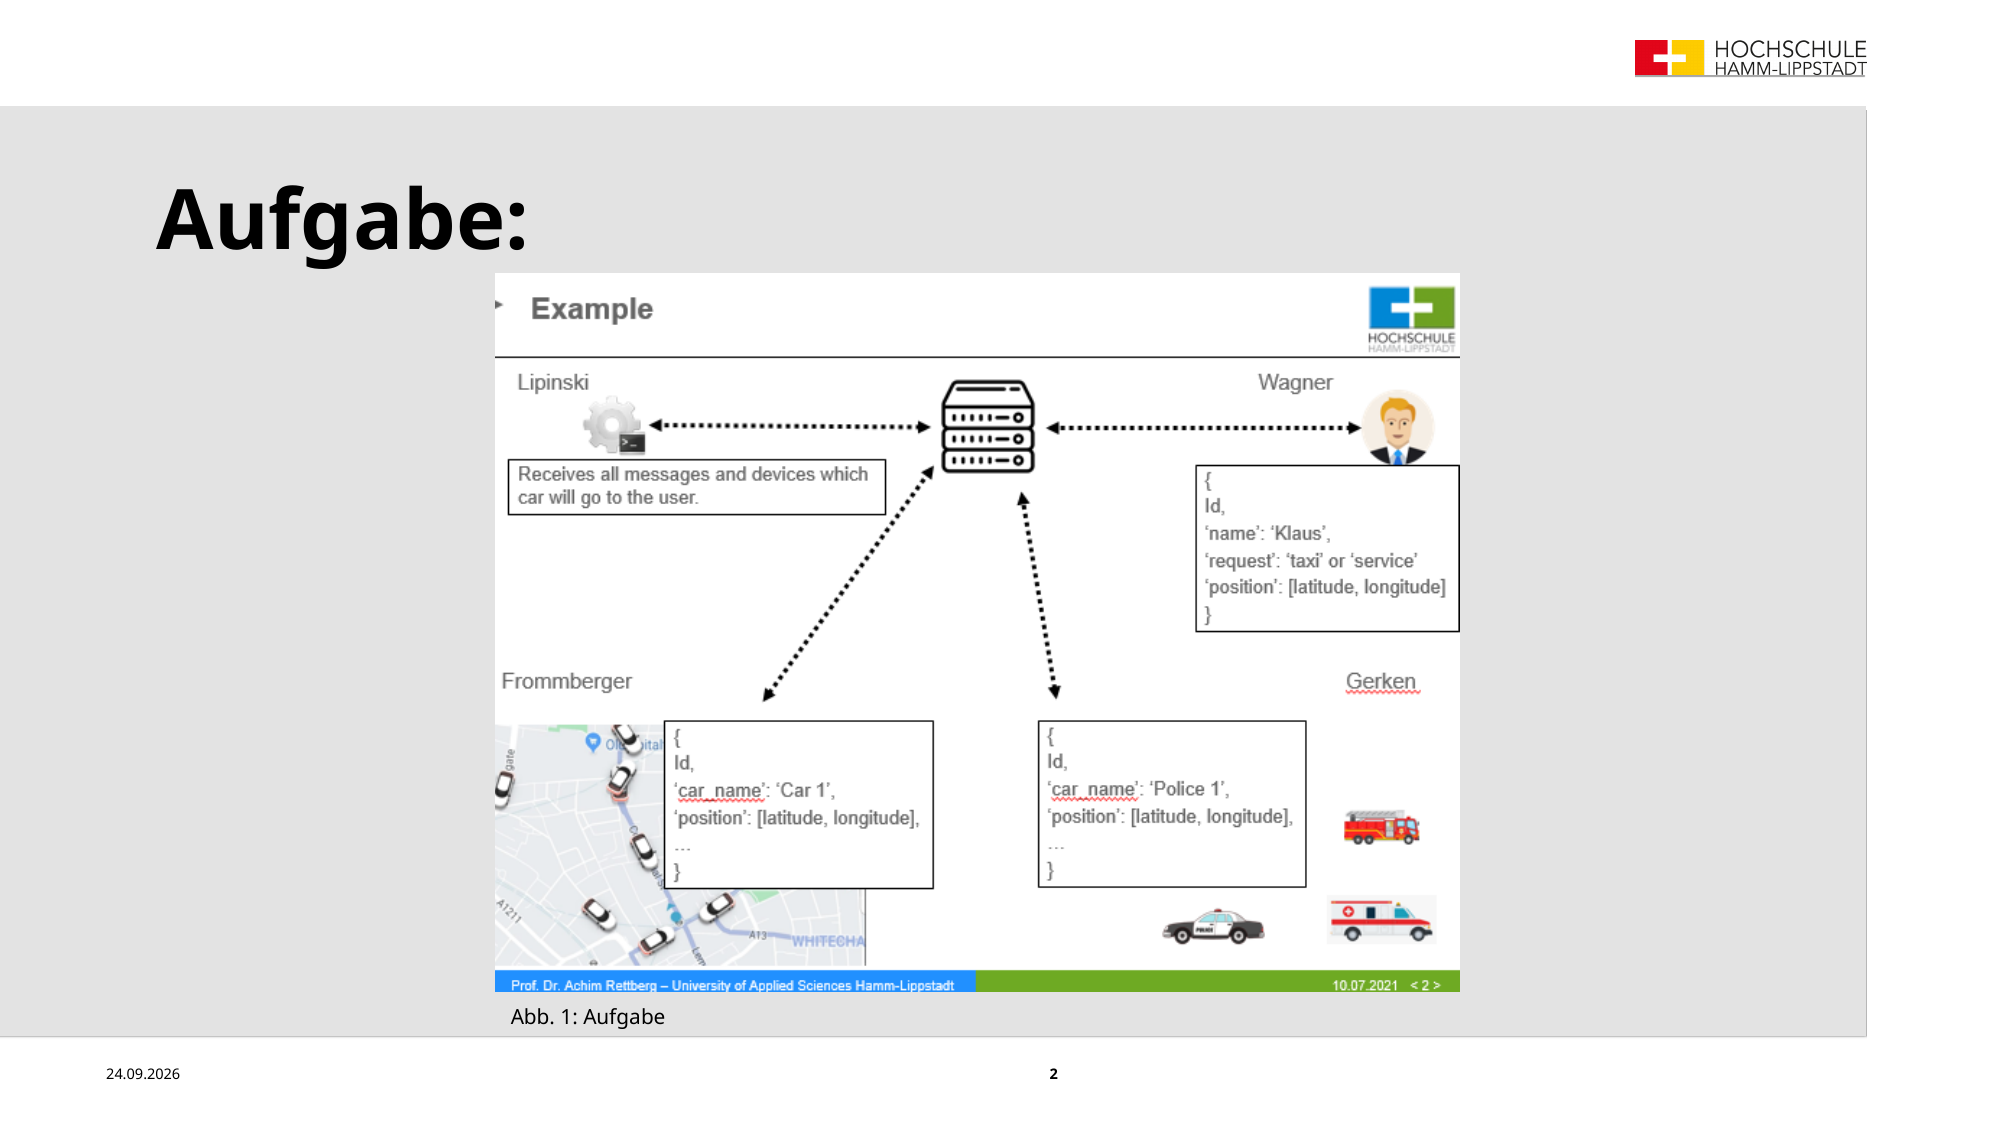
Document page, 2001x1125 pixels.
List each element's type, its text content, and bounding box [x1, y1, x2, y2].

picture [495, 273, 1460, 992]
text_box Abb. 1: Aufgabe [495, 995, 663, 1037]
text_box [1049, 1065, 1400, 1084]
title Aufgabe: [141, 122, 1821, 310]
text_box 11.07.2021 [106, 1065, 457, 1084]
